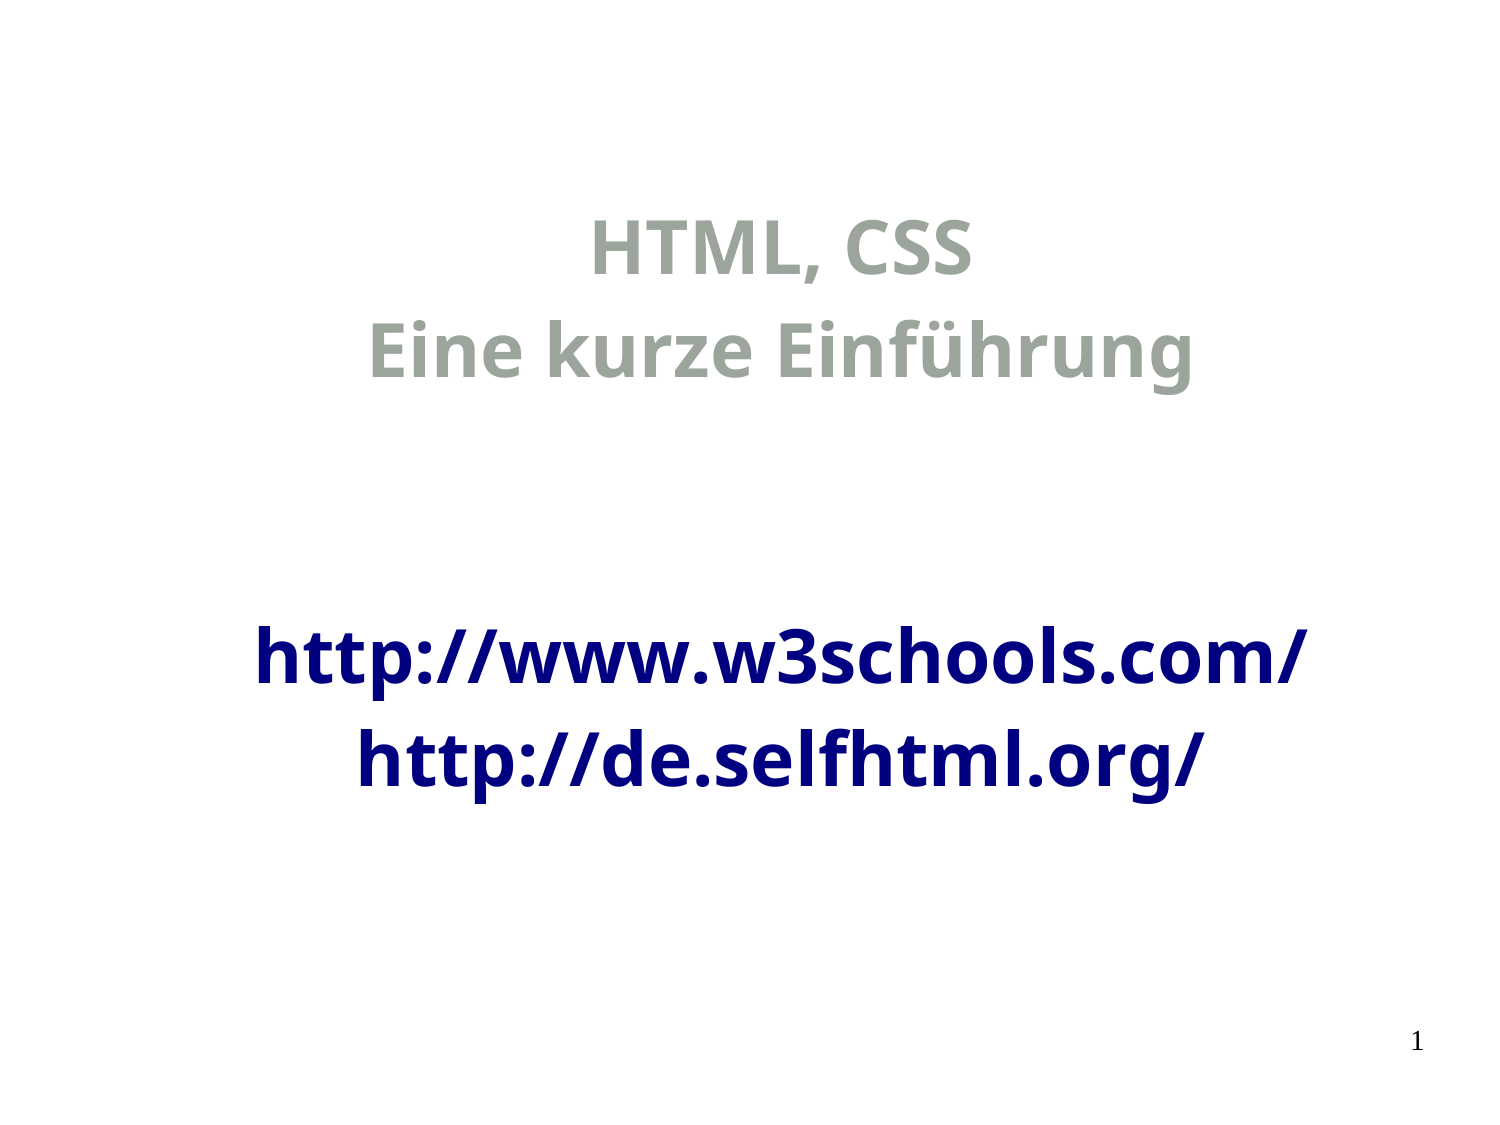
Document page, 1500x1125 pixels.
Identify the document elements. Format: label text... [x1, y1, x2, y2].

title HTML, CSS Eine kurze Einführung http://www.w3schools.com/ http://de.selfhtml.org/ [87, 31, 1475, 869]
